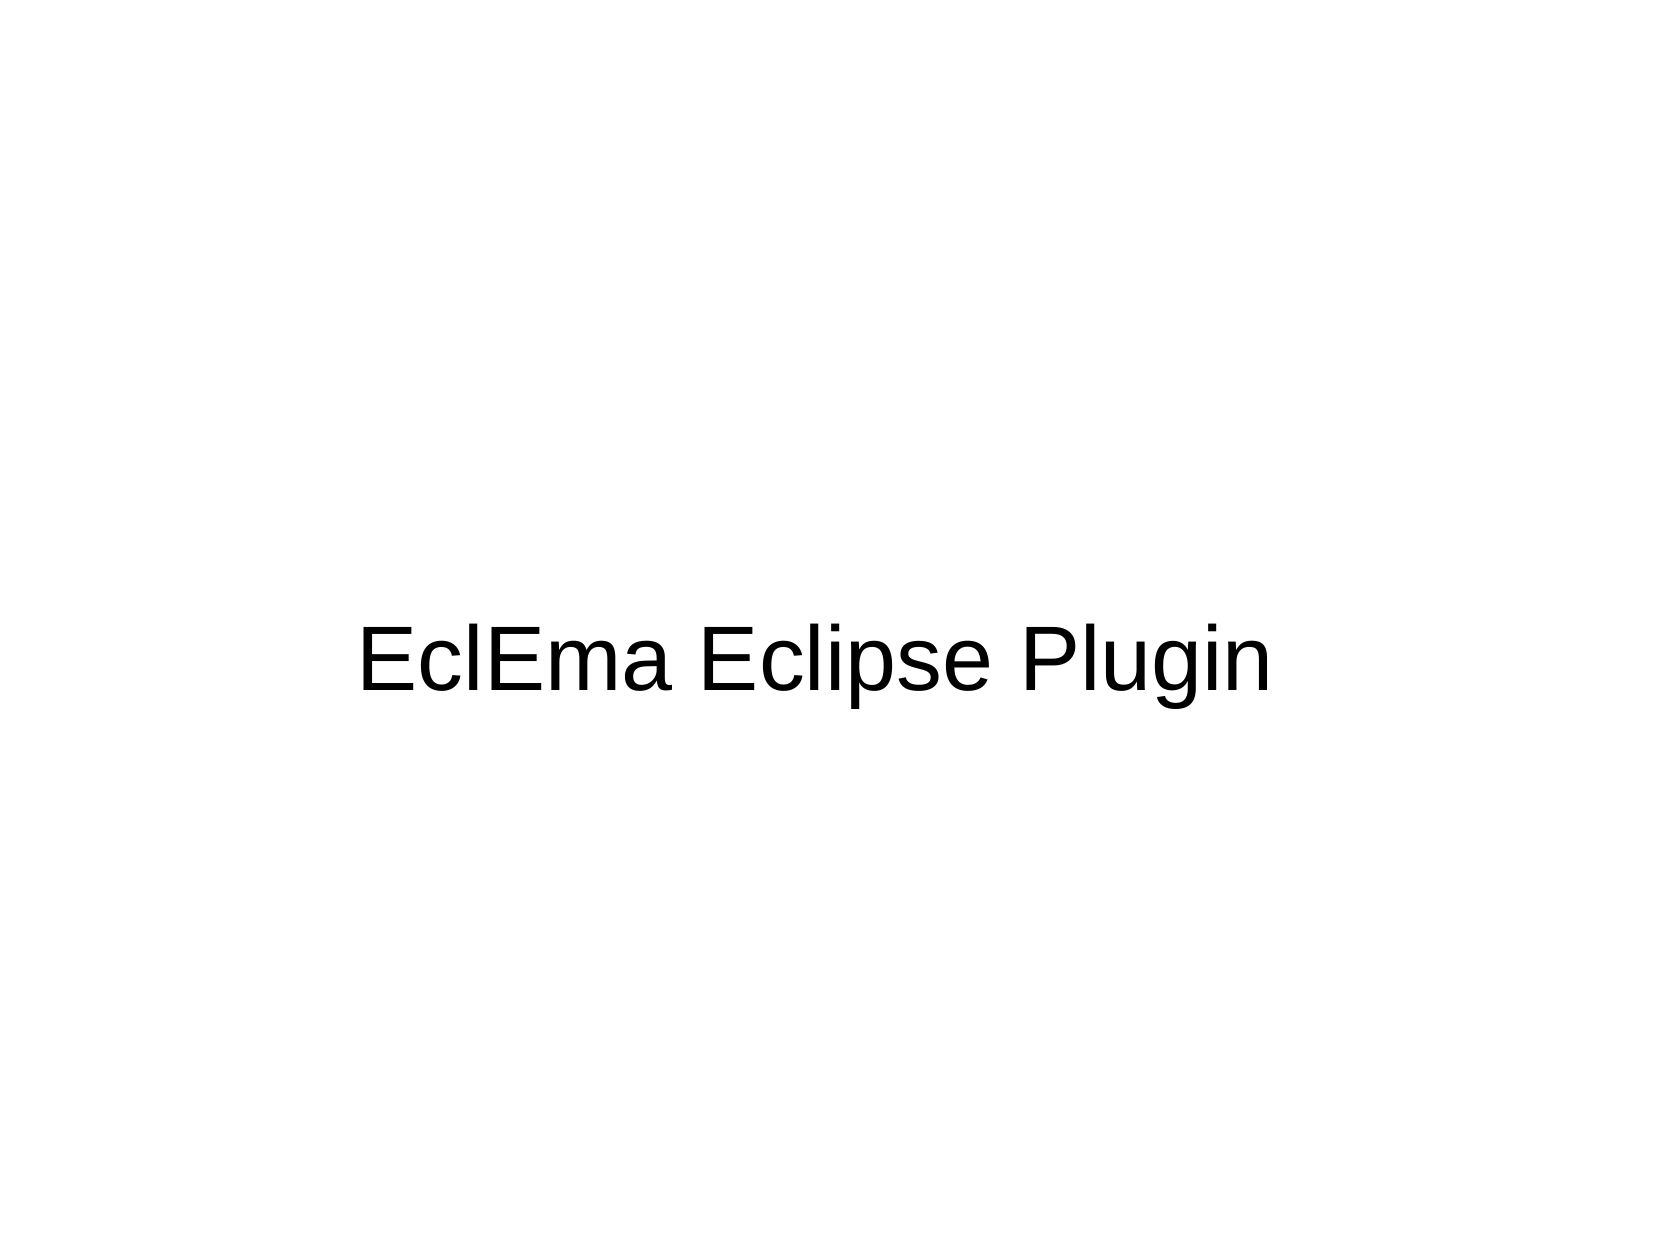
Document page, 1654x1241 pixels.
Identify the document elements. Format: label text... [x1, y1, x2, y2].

title EclEma Eclipse Plugin [71, 555, 1561, 763]
